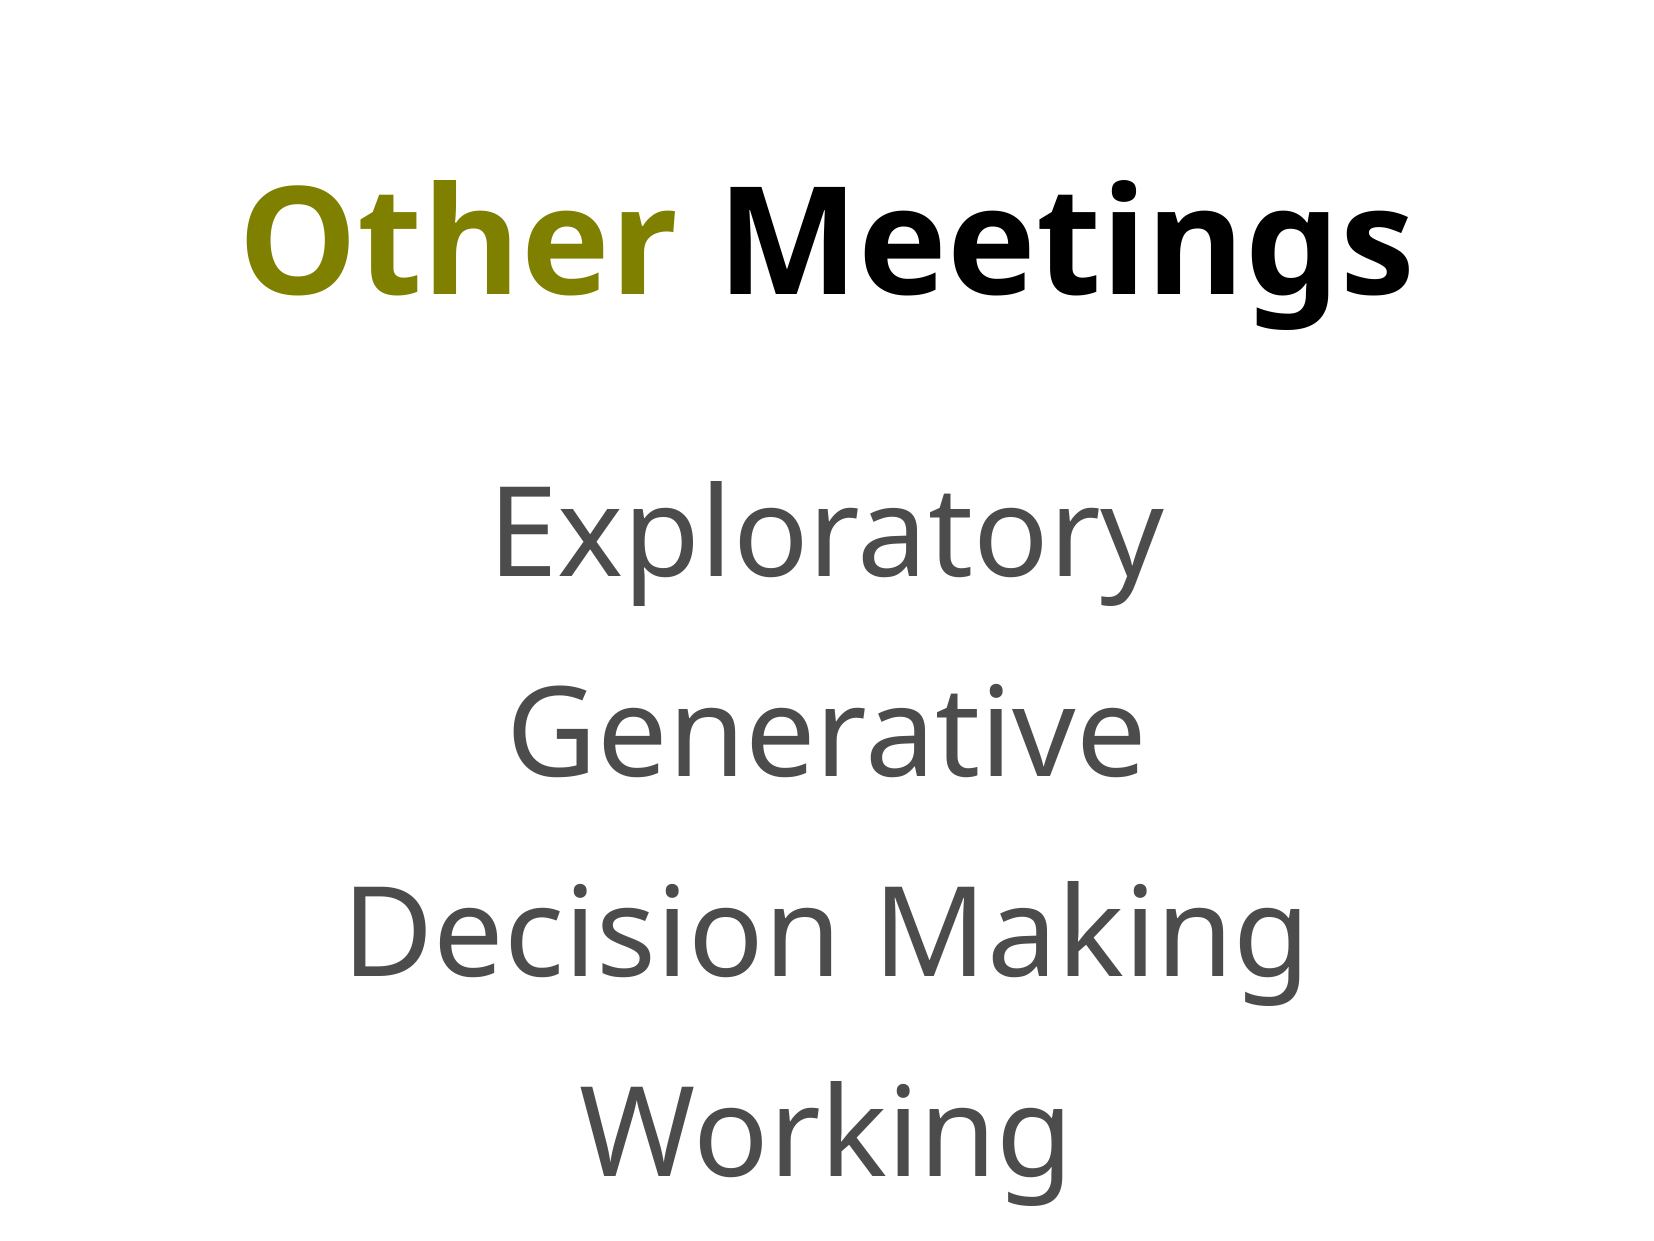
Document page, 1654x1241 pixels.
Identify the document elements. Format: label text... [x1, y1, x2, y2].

title Other Meetings [59, 59, 1595, 414]
list Exploratory Generative Decision Making Working [59, 442, 1595, 1241]
